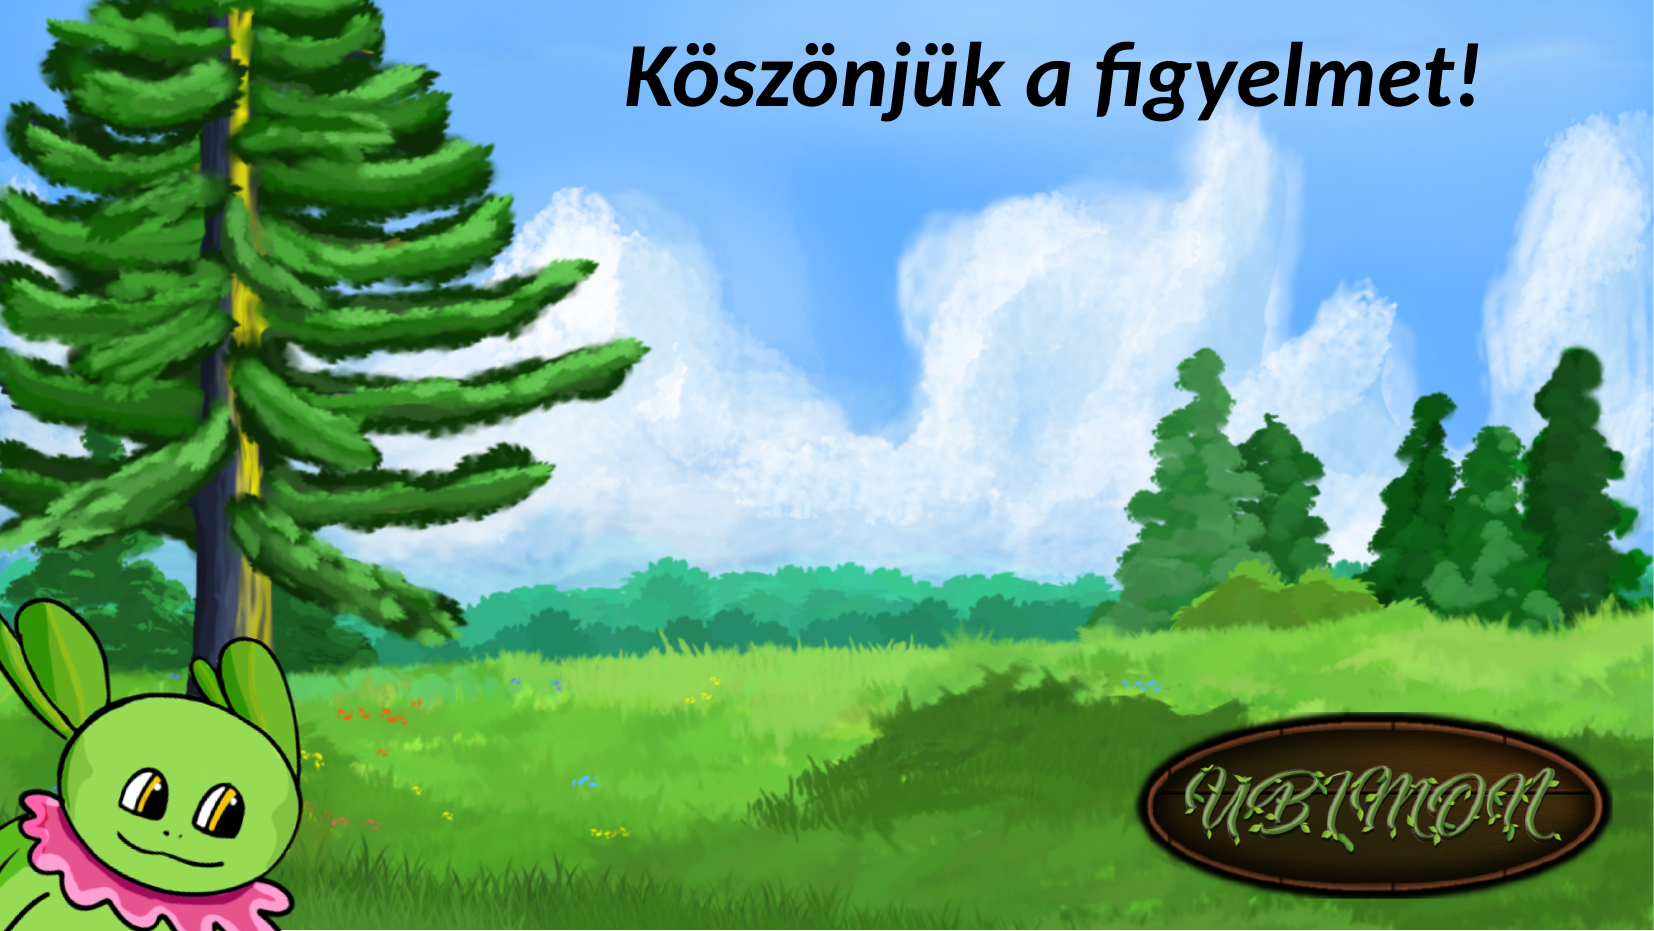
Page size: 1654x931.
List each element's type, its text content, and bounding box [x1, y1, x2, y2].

text_box Köszönjük a figyelmet! [158, 0, 1654, 188]
picture [0, 0, 1654, 931]
